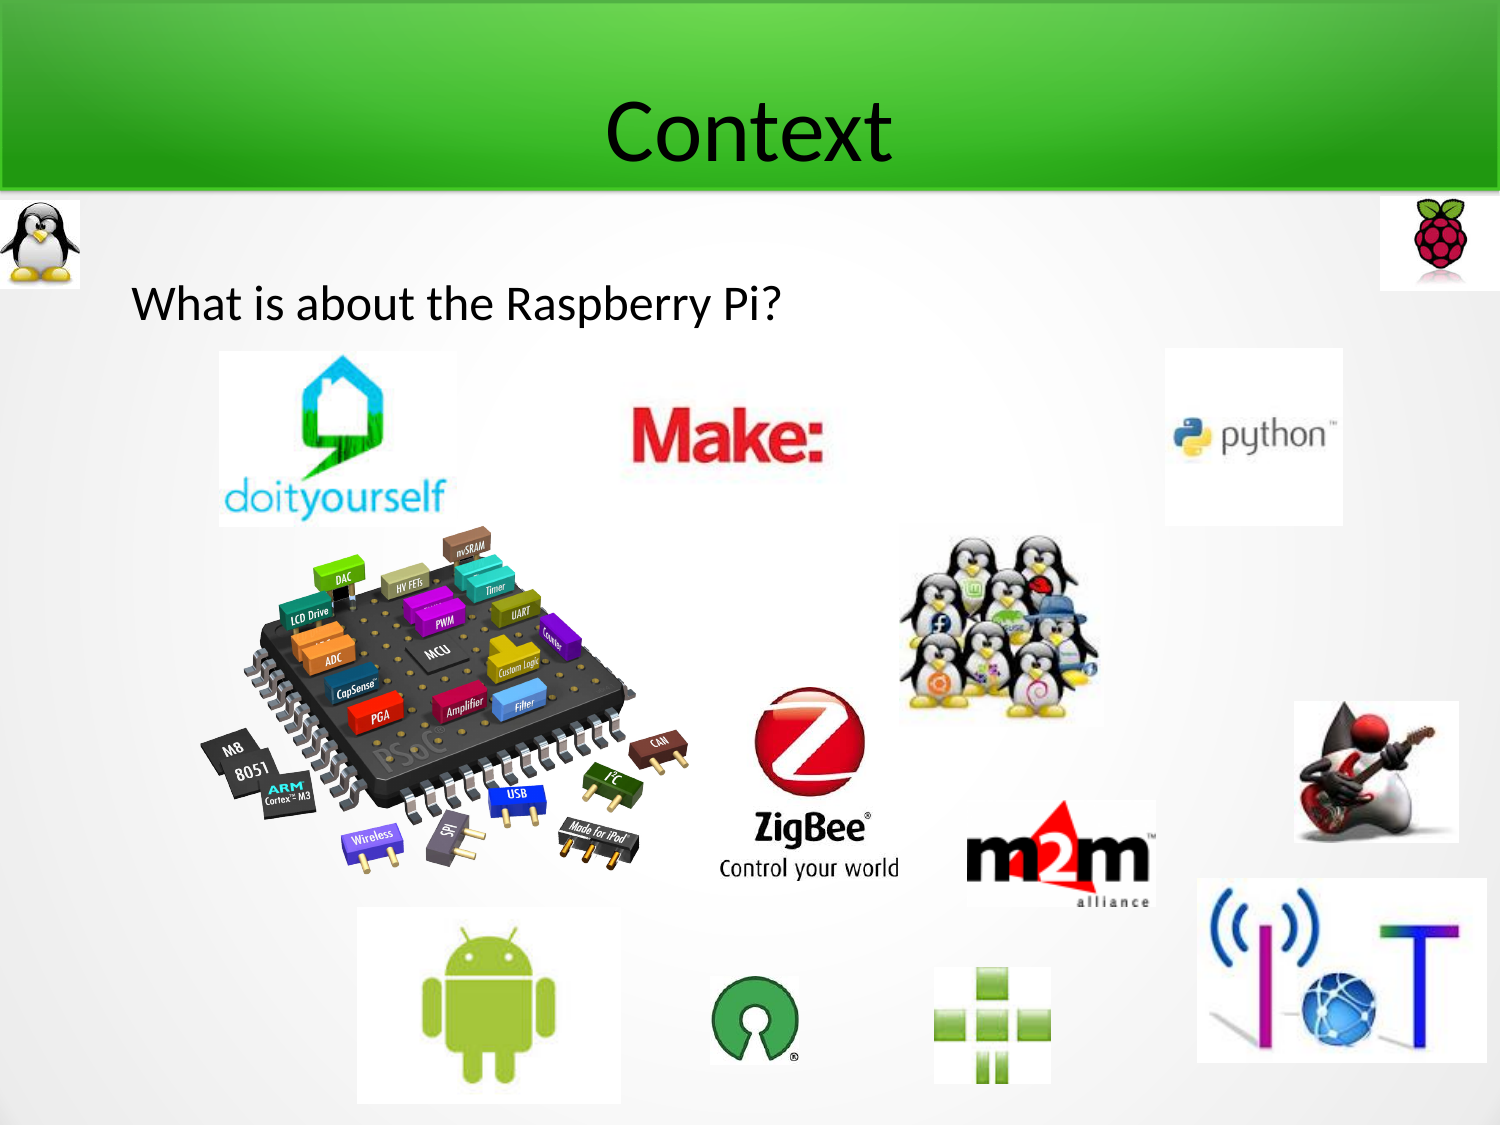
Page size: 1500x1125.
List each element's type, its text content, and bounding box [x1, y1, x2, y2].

picture [1294, 701, 1459, 843]
picture [1165, 348, 1343, 526]
picture [1380, 196, 1500, 291]
title Context [75, 45, 1425, 233]
picture [0, 200, 80, 289]
list What is about the Raspberry Pi? [60, 262, 1411, 1006]
picture [152, 333, 898, 1104]
picture [934, 967, 1051, 1084]
picture [899, 523, 1104, 727]
picture [1197, 878, 1487, 1063]
picture [710, 976, 799, 1065]
picture [967, 800, 1156, 907]
